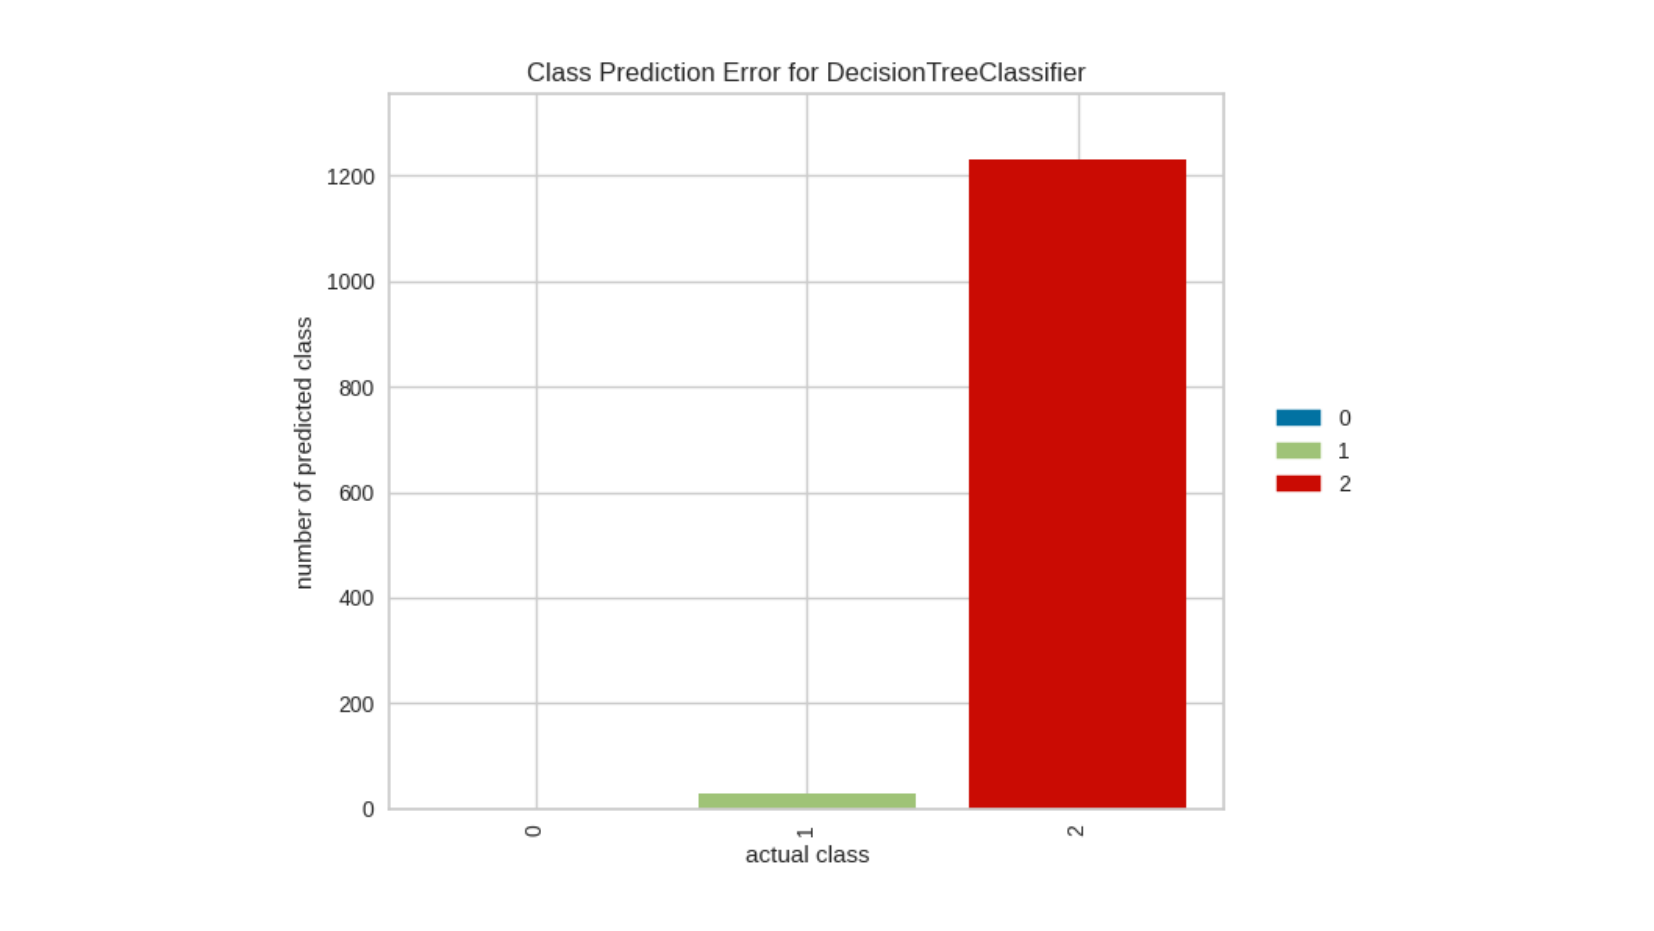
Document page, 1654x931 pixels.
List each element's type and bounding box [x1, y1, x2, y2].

picture [280, 47, 1374, 883]
